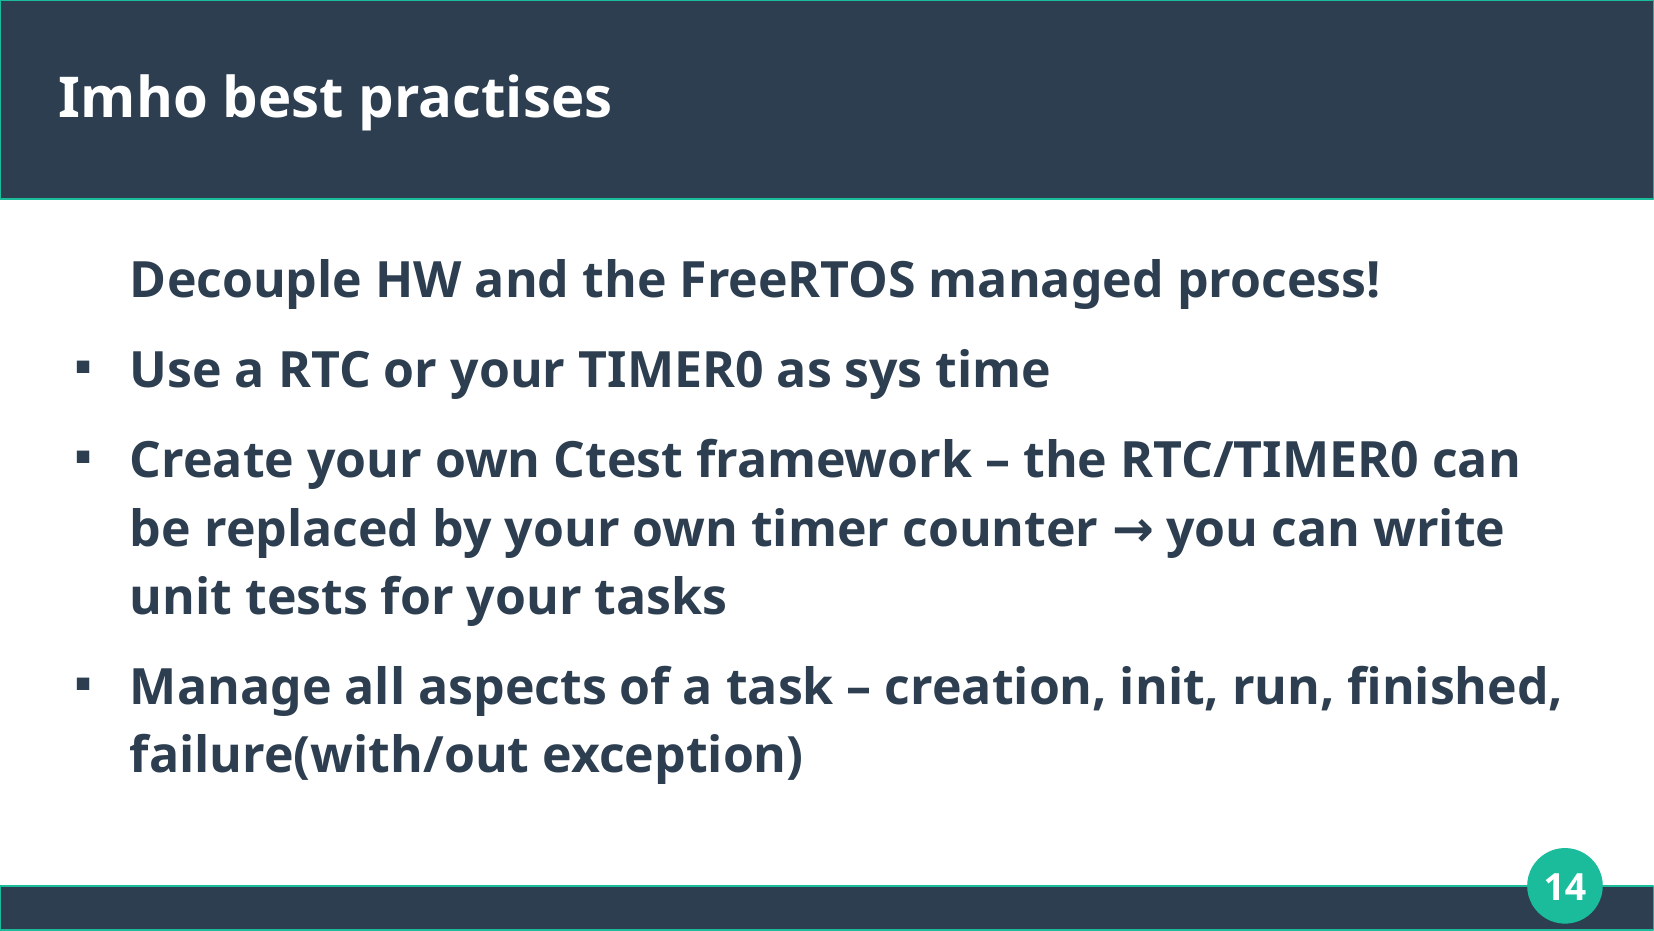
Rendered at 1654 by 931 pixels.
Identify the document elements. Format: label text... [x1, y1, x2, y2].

list Decouple HW and the FreeRTOS managed process! Use a RTC or your TIMER0 as sys time Create your own Ctest framework – the RTC/TIMER0 can be replaced by your own timer counter → you can write unit tests for your tasks Manage all aspects of a task – creation, init, run, finished, failure(with/out exception) [59, 243, 1595, 857]
title Imho best practises [59, 37, 1595, 156]
